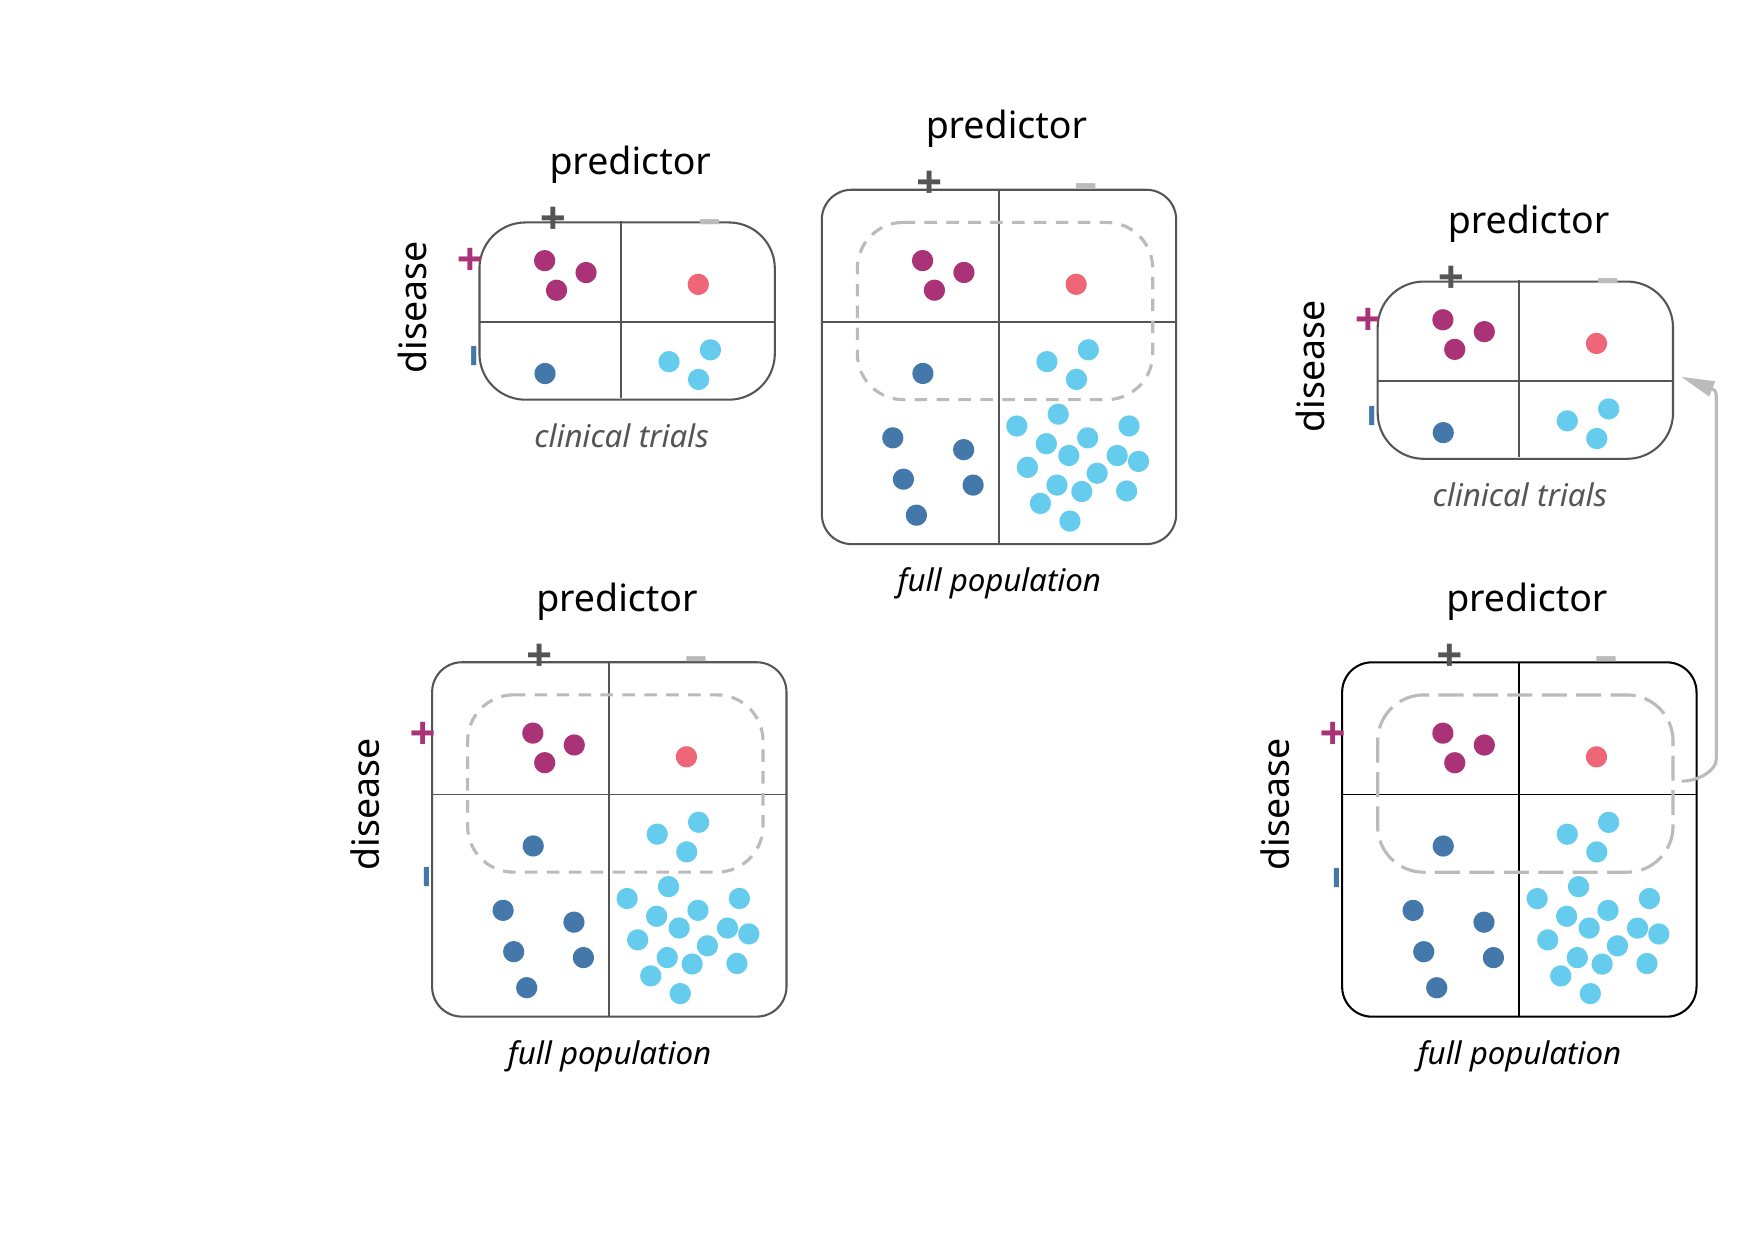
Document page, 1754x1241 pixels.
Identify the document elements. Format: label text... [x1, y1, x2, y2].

text_box [905, 504, 927, 526]
text_box [912, 362, 934, 385]
text_box [1106, 444, 1150, 472]
text_box clinical trials [1417, 465, 1621, 516]
text_box [1585, 746, 1608, 768]
text_box [1586, 841, 1608, 863]
text_box [699, 339, 722, 361]
text_box [1473, 321, 1495, 343]
text_box [726, 952, 748, 975]
text_box [534, 752, 556, 774]
text_box [1638, 887, 1660, 910]
text_box [1071, 480, 1093, 503]
text_box [1077, 339, 1099, 361]
text_box [1444, 752, 1466, 774]
text_box predictor + – [1423, 185, 1623, 295]
text_box [1029, 492, 1052, 514]
text_box [522, 835, 544, 857]
text_box [656, 947, 678, 969]
text_box [1432, 722, 1454, 744]
text_box [1556, 905, 1578, 927]
text_box [1432, 422, 1454, 444]
text_box full population [493, 1023, 725, 1074]
text_box [688, 811, 710, 833]
text_box [1537, 929, 1559, 951]
text_box [492, 899, 514, 921]
text_box [1059, 510, 1081, 532]
text_box [882, 427, 904, 449]
text_box [563, 911, 585, 933]
text_box [892, 468, 914, 490]
text_box [616, 887, 638, 910]
text_box [522, 722, 544, 744]
text_box [1426, 977, 1448, 999]
text_box [534, 250, 556, 272]
text_box [1578, 917, 1600, 939]
text_box [658, 351, 680, 373]
text_box [1118, 415, 1140, 437]
text_box predictor + – [525, 126, 725, 236]
text_box predictor + – [1421, 563, 1622, 673]
text_box [503, 941, 525, 963]
text_box clinical trials [519, 406, 723, 457]
text_box [923, 279, 946, 301]
text_box disease – + [331, 715, 440, 904]
text_box [1482, 947, 1505, 969]
text_box [1556, 410, 1578, 432]
text_box [545, 279, 568, 301]
text_box [687, 273, 709, 295]
text_box [1626, 917, 1670, 945]
text_box [1116, 480, 1138, 502]
text_box [657, 876, 680, 898]
text_box [1579, 983, 1601, 1005]
text_box [1058, 444, 1080, 467]
text_box [668, 917, 690, 939]
text_box [696, 935, 718, 957]
text_box [687, 899, 709, 921]
text_box [1432, 835, 1454, 857]
text_box [563, 734, 585, 756]
text_box [1006, 415, 1028, 437]
text_box [1036, 351, 1058, 373]
text_box [675, 746, 698, 768]
text_box [681, 953, 703, 975]
text_box [1432, 309, 1454, 331]
text_box [687, 368, 710, 391]
text_box [676, 841, 698, 863]
text_box disease – + [378, 232, 487, 389]
text_box [627, 929, 649, 951]
text_box [1556, 823, 1578, 845]
text_box [1086, 462, 1108, 484]
text_box full population [882, 550, 1115, 601]
text_box [1473, 911, 1495, 933]
text_box [1016, 456, 1039, 478]
text_box [1526, 888, 1548, 910]
text_box disease – + [1276, 291, 1386, 448]
text_box [646, 905, 668, 927]
text_box [1606, 935, 1629, 957]
text_box [1566, 947, 1588, 969]
text_box [1550, 965, 1572, 987]
text_box [1047, 403, 1069, 425]
text_box predictor + – [901, 91, 1101, 200]
text_box [1591, 953, 1613, 975]
text_box [1598, 811, 1620, 833]
text_box [1597, 899, 1619, 921]
text_box [1035, 433, 1057, 455]
text_box disease – + [1241, 715, 1350, 904]
text_box [1636, 952, 1658, 975]
text_box [575, 261, 597, 284]
text_box [1413, 941, 1435, 963]
text_box [1402, 899, 1424, 921]
text_box [572, 947, 594, 969]
text_box [1567, 876, 1590, 898]
text_box [1586, 427, 1608, 450]
text_box [953, 261, 975, 284]
text_box [516, 977, 538, 999]
text_box [1585, 332, 1608, 355]
text_box full population [1403, 1023, 1635, 1074]
text_box [911, 250, 934, 272]
text_box [1065, 273, 1087, 295]
text_box [1065, 368, 1088, 390]
text_box [1077, 427, 1099, 449]
text_box [716, 917, 760, 945]
text_box [646, 823, 668, 845]
text_box [669, 983, 691, 1005]
text_box [953, 439, 975, 461]
text_box [640, 965, 662, 987]
text_box [1598, 398, 1620, 420]
text_box [1444, 338, 1466, 360]
text_box predictor + – [511, 563, 712, 673]
text_box [534, 362, 556, 385]
text_box [962, 474, 984, 496]
text_box [1473, 734, 1495, 756]
text_box [728, 887, 750, 910]
text_box [1046, 474, 1068, 496]
